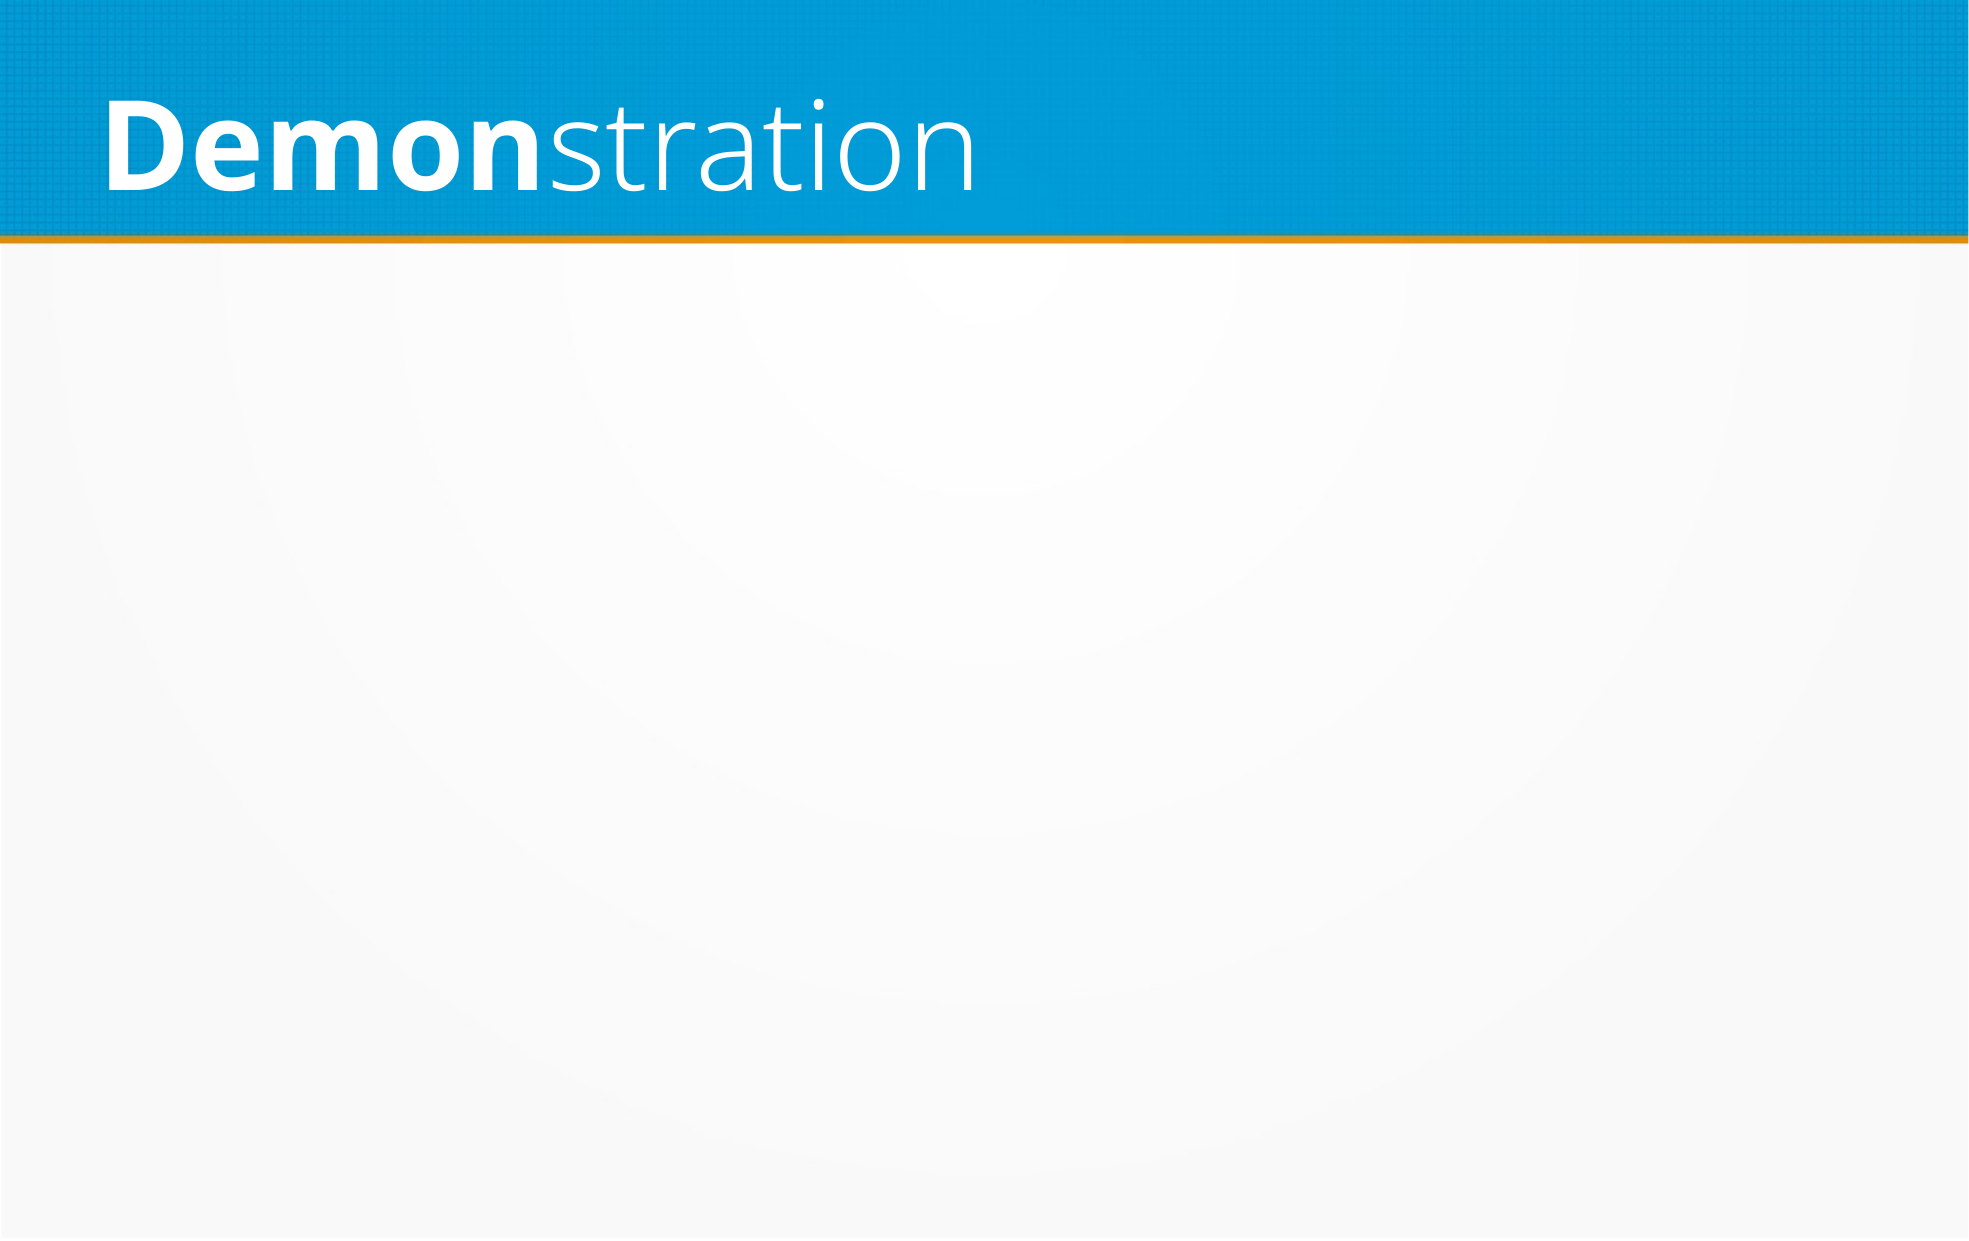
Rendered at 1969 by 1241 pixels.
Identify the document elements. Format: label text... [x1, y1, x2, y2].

picture [0, 233, 1969, 1241]
title Demonstration [98, 19, 1870, 227]
